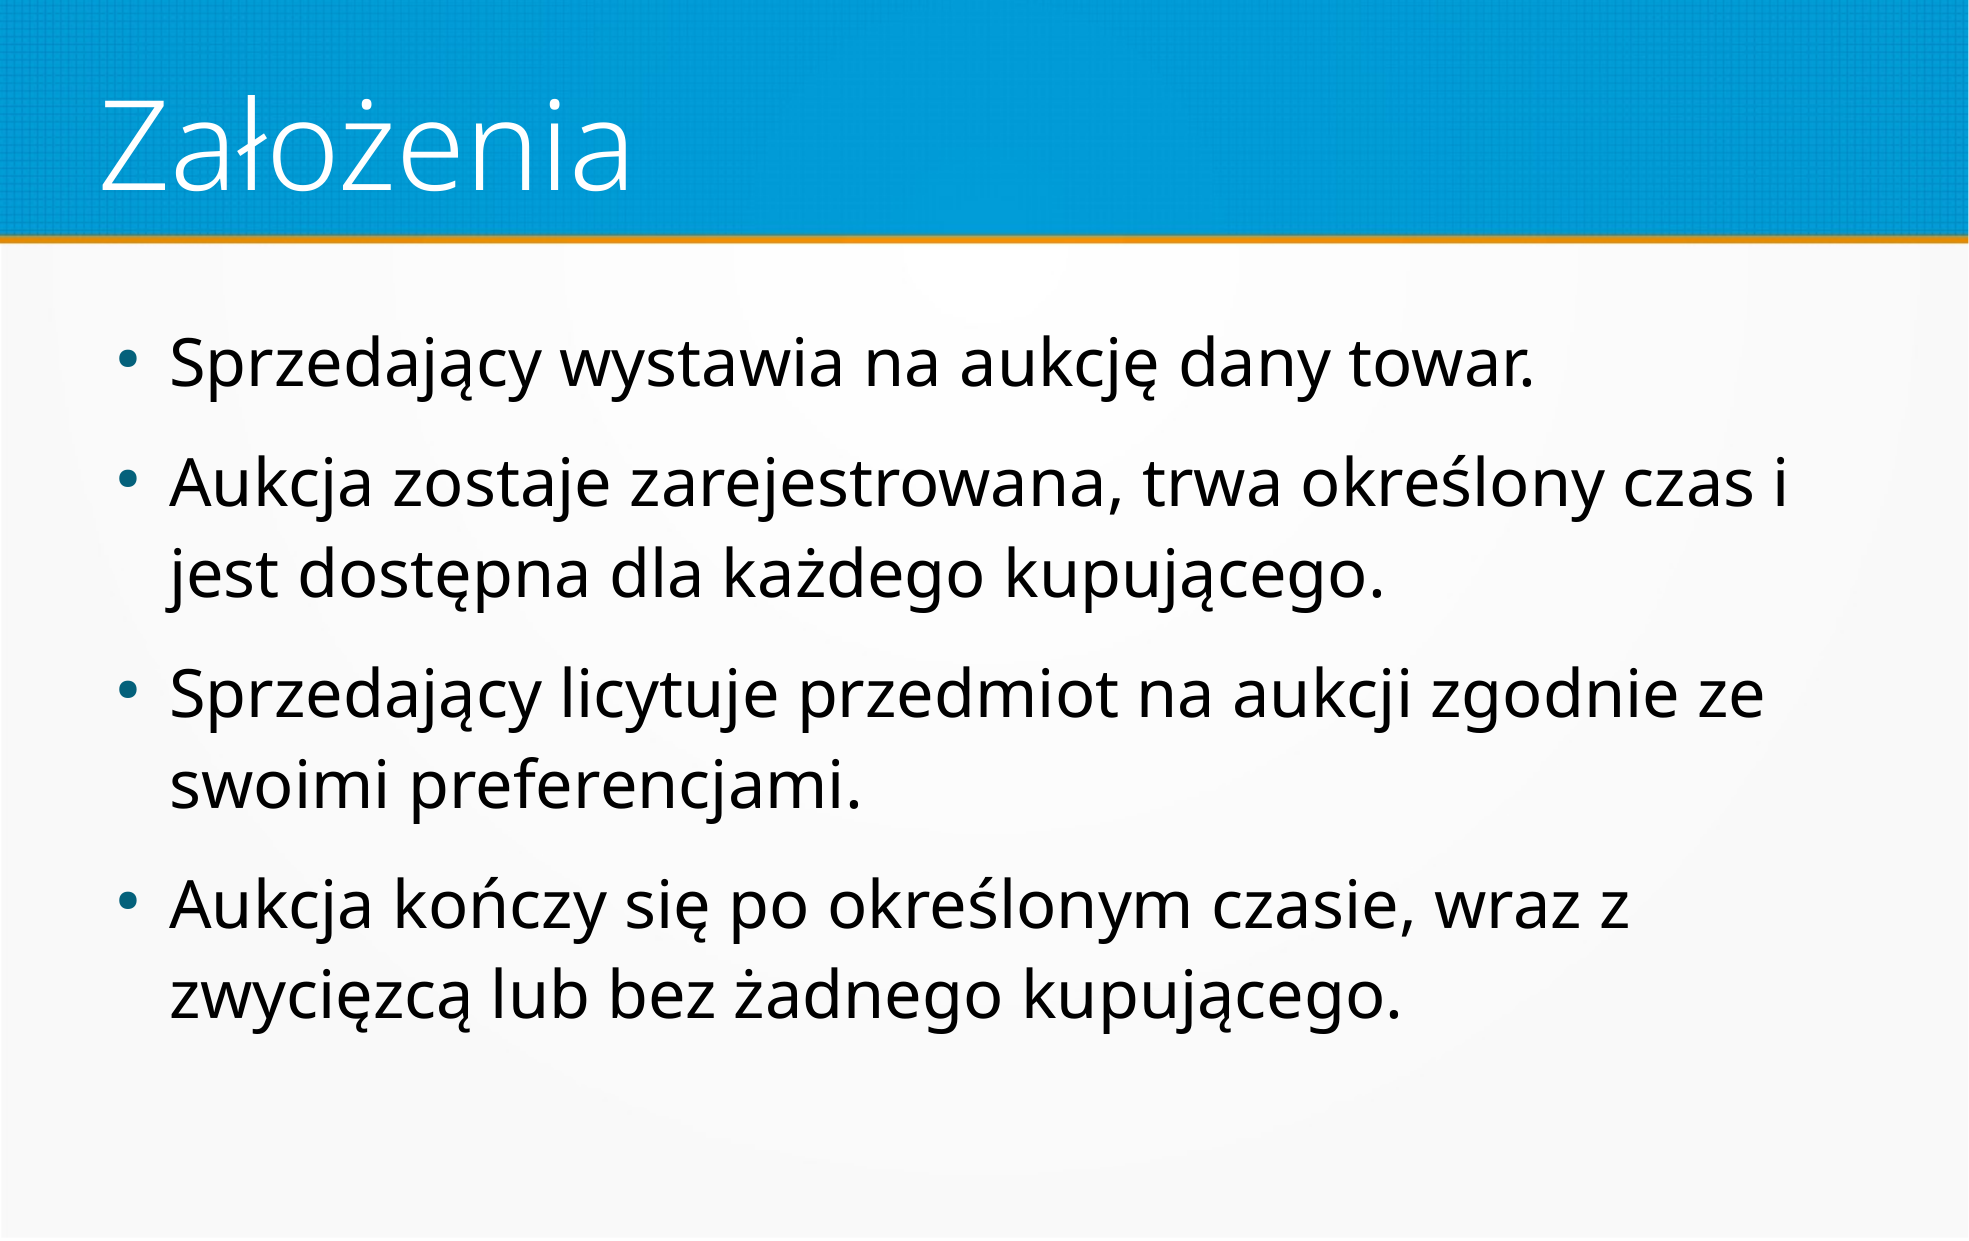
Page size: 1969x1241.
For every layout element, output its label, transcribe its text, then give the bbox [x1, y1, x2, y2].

title Założenia [98, 19, 1870, 227]
list Sprzedający wystawia na aukcję dany towar. Aukcja zostaje zarejestrowana, trwa określony czas i jest dostępna dla każdego kupującego. Sprzedający licytuje przedmiot na aukcji zgodnie ze swoimi preferencjami. Aukcja kończy się po określonym czasie, wraz z zwycięzcą lub bez żadnego kupującego. [98, 315, 1861, 1081]
picture [0, 233, 1969, 1241]
